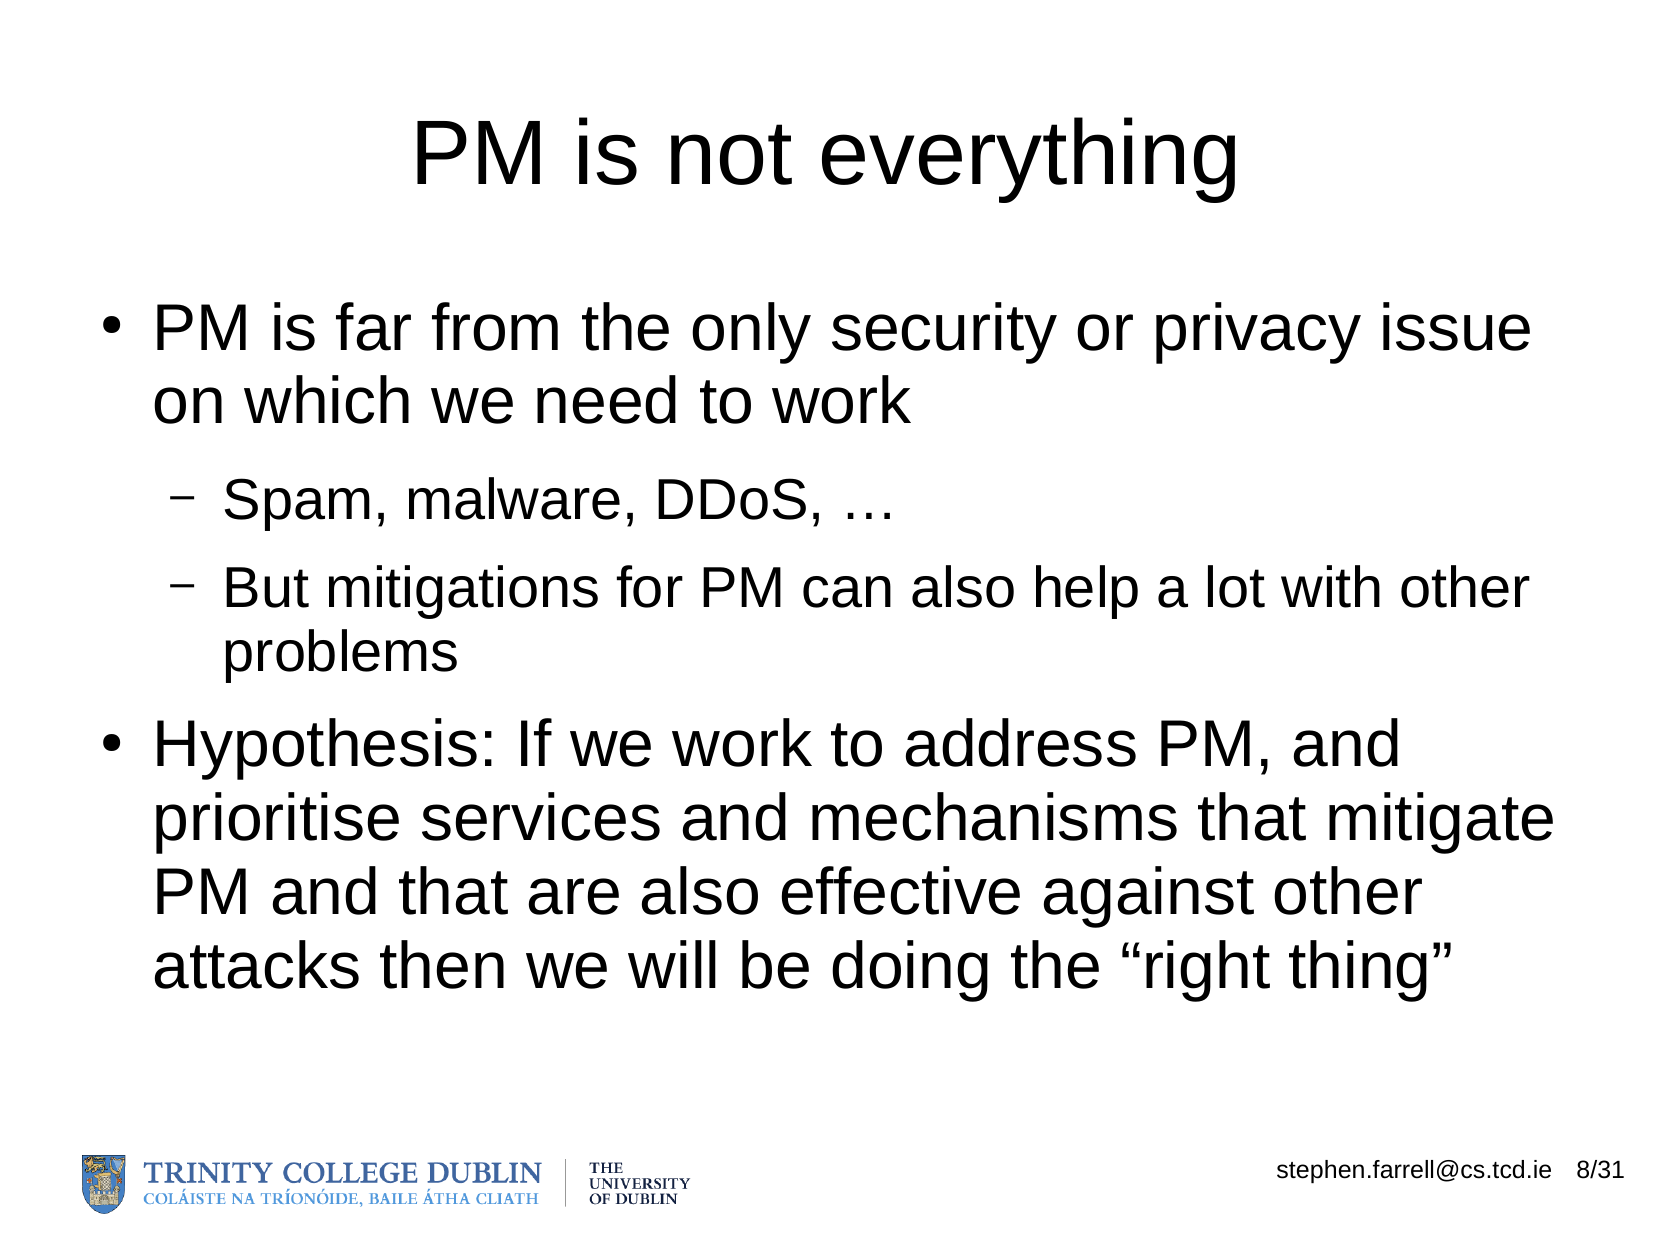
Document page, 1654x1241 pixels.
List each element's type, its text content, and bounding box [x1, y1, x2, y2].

title PM is not everything [82, 49, 1571, 257]
picture [82, 1155, 694, 1214]
list PM is far from the only security or privacy issue on which we need to work Spam, malware, DDoS, … But mitigations for PM can also help a lot with other problems Hypothesis: If we work to address PM, and prioritise services and mechanisms that mitigate PM and that are also effective against other attacks then we will be doing the “right thing” [82, 290, 1571, 1010]
